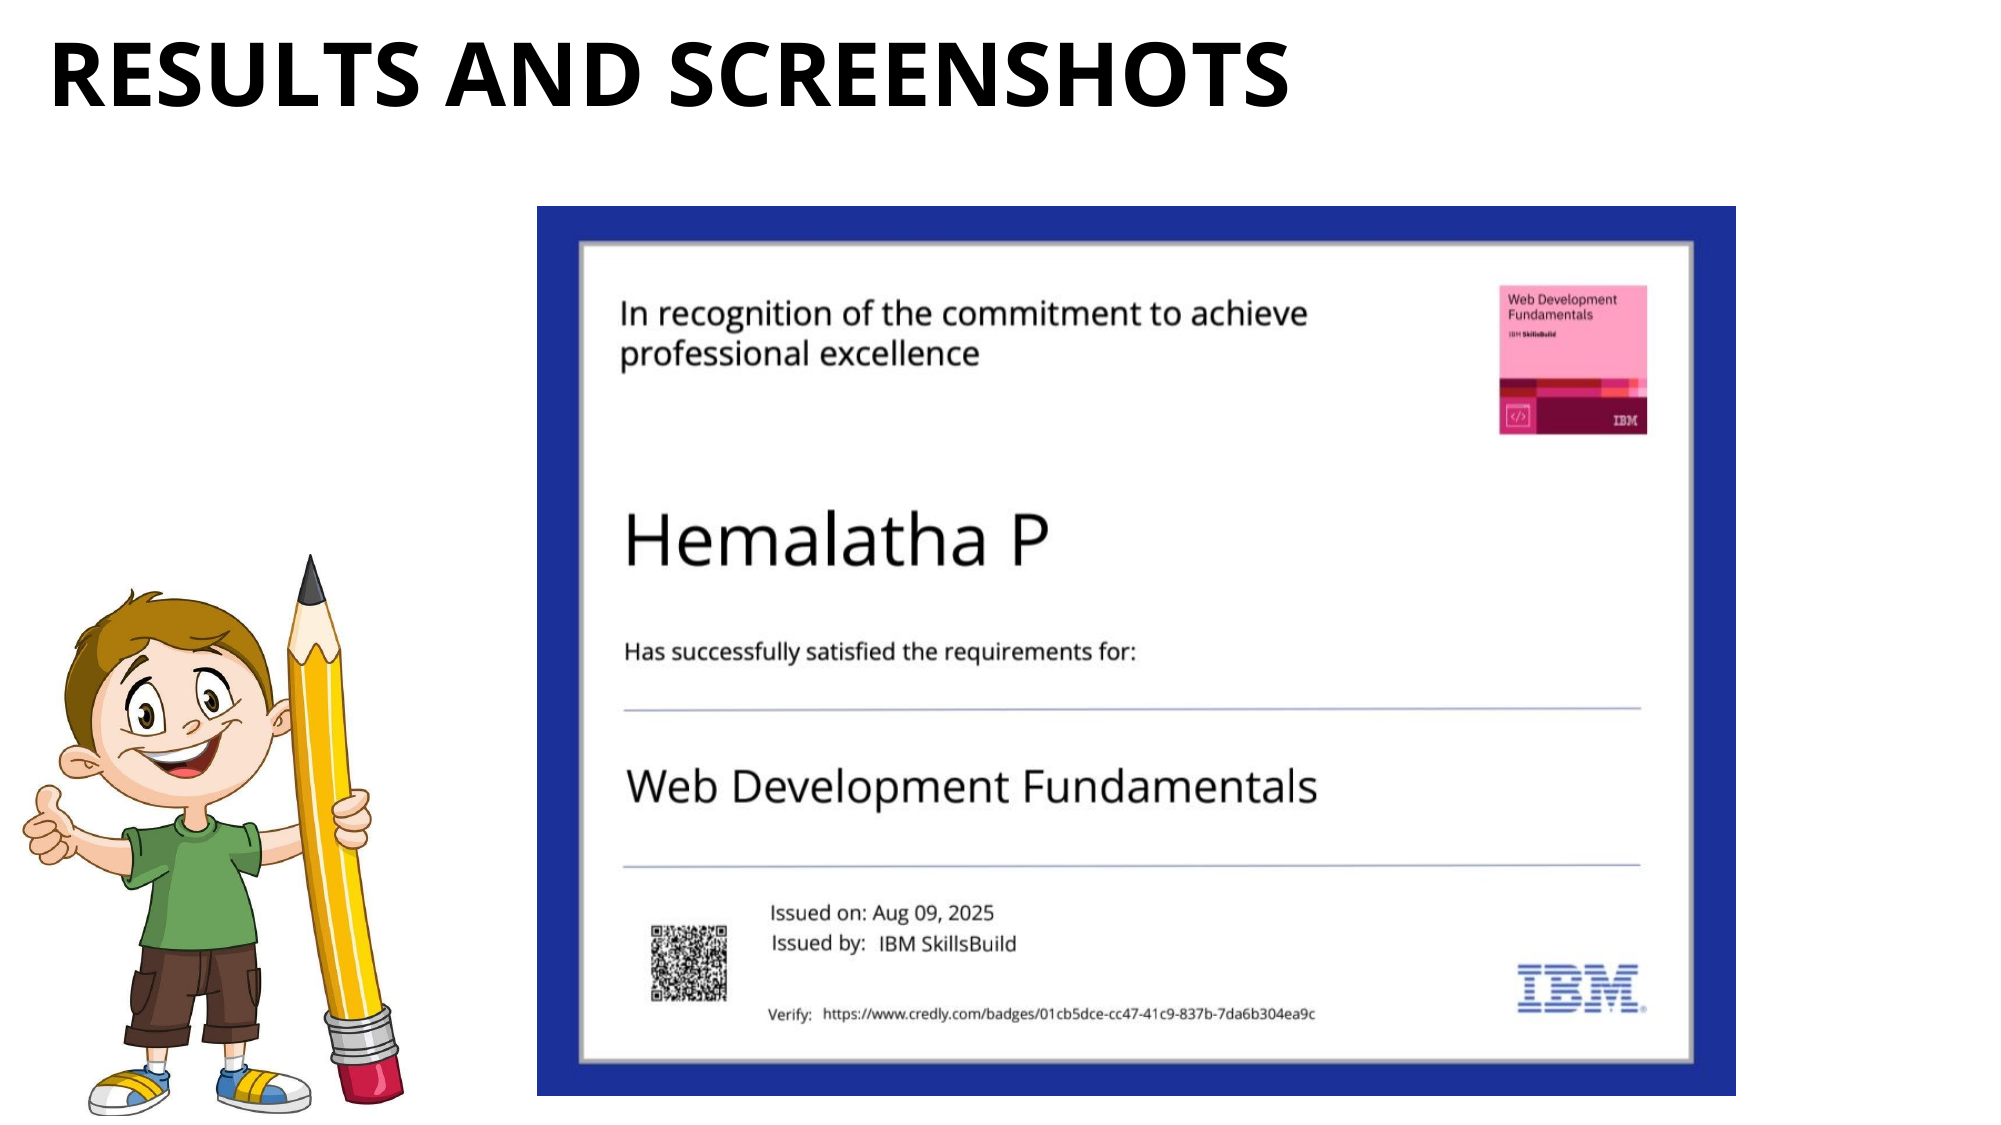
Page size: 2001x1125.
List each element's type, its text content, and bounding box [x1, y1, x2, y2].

picture [537, 206, 1736, 1096]
title RESULTS AND SCREENSHOTS [45, 15, 1798, 140]
picture [10, 554, 416, 1116]
